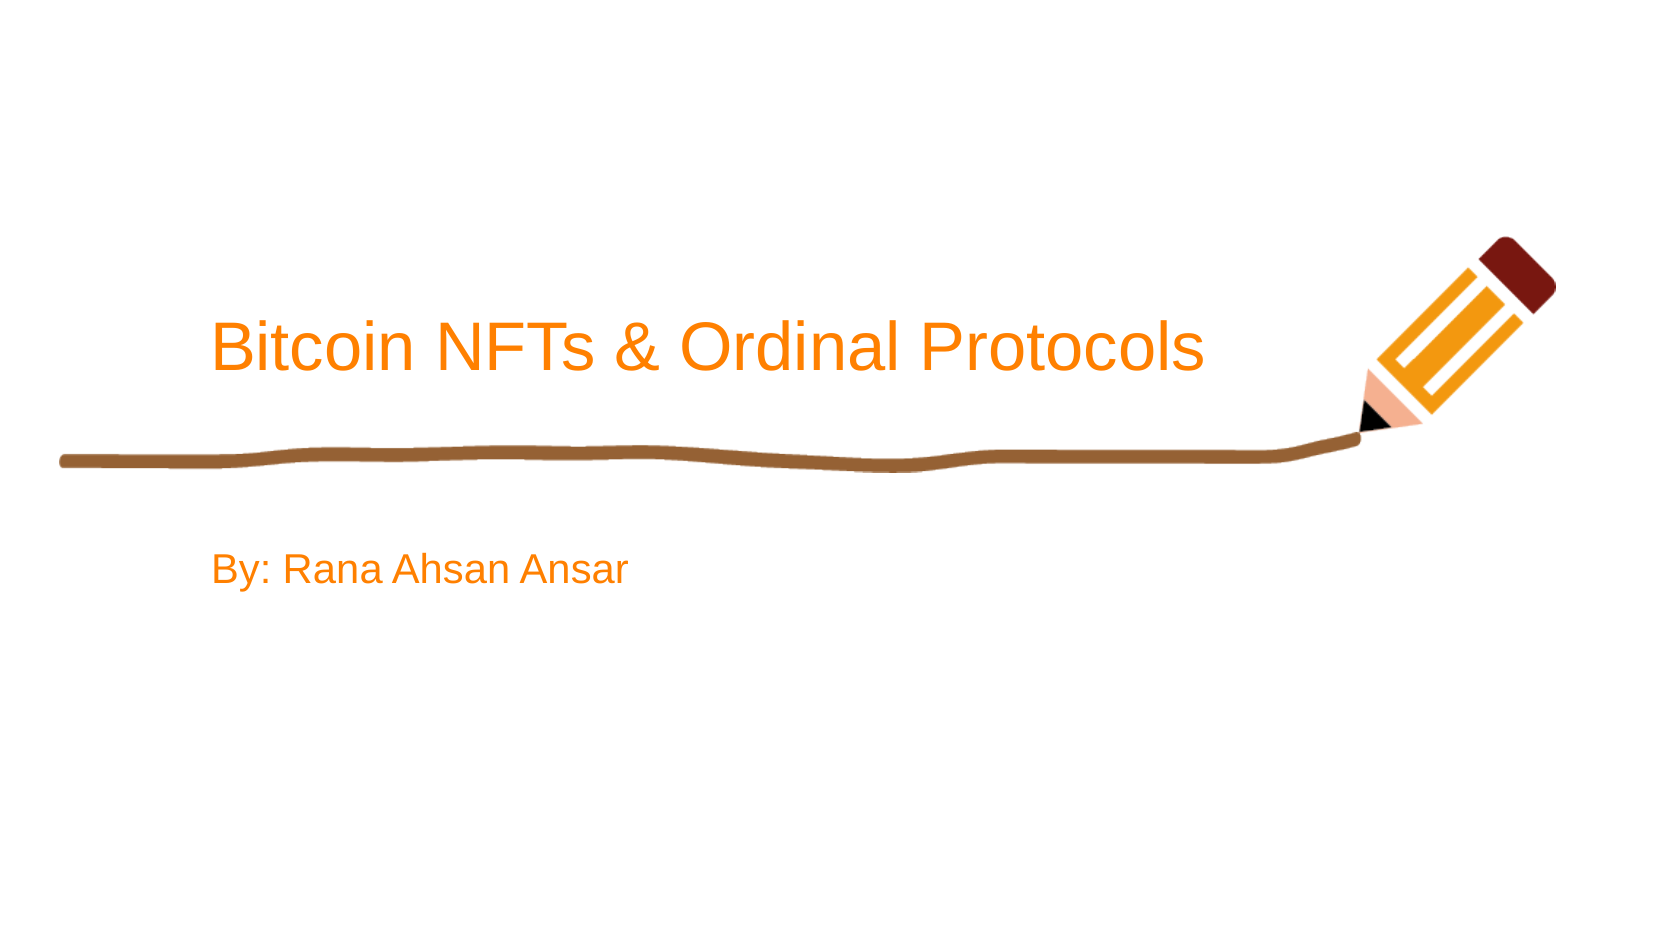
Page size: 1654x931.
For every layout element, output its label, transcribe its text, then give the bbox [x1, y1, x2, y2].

title By: Rana Ahsan Ansar [211, 487, 1452, 650]
title Bitcoin NFTs & Ordinal Protocols [88, 265, 1329, 429]
picture [59, 236, 1556, 473]
